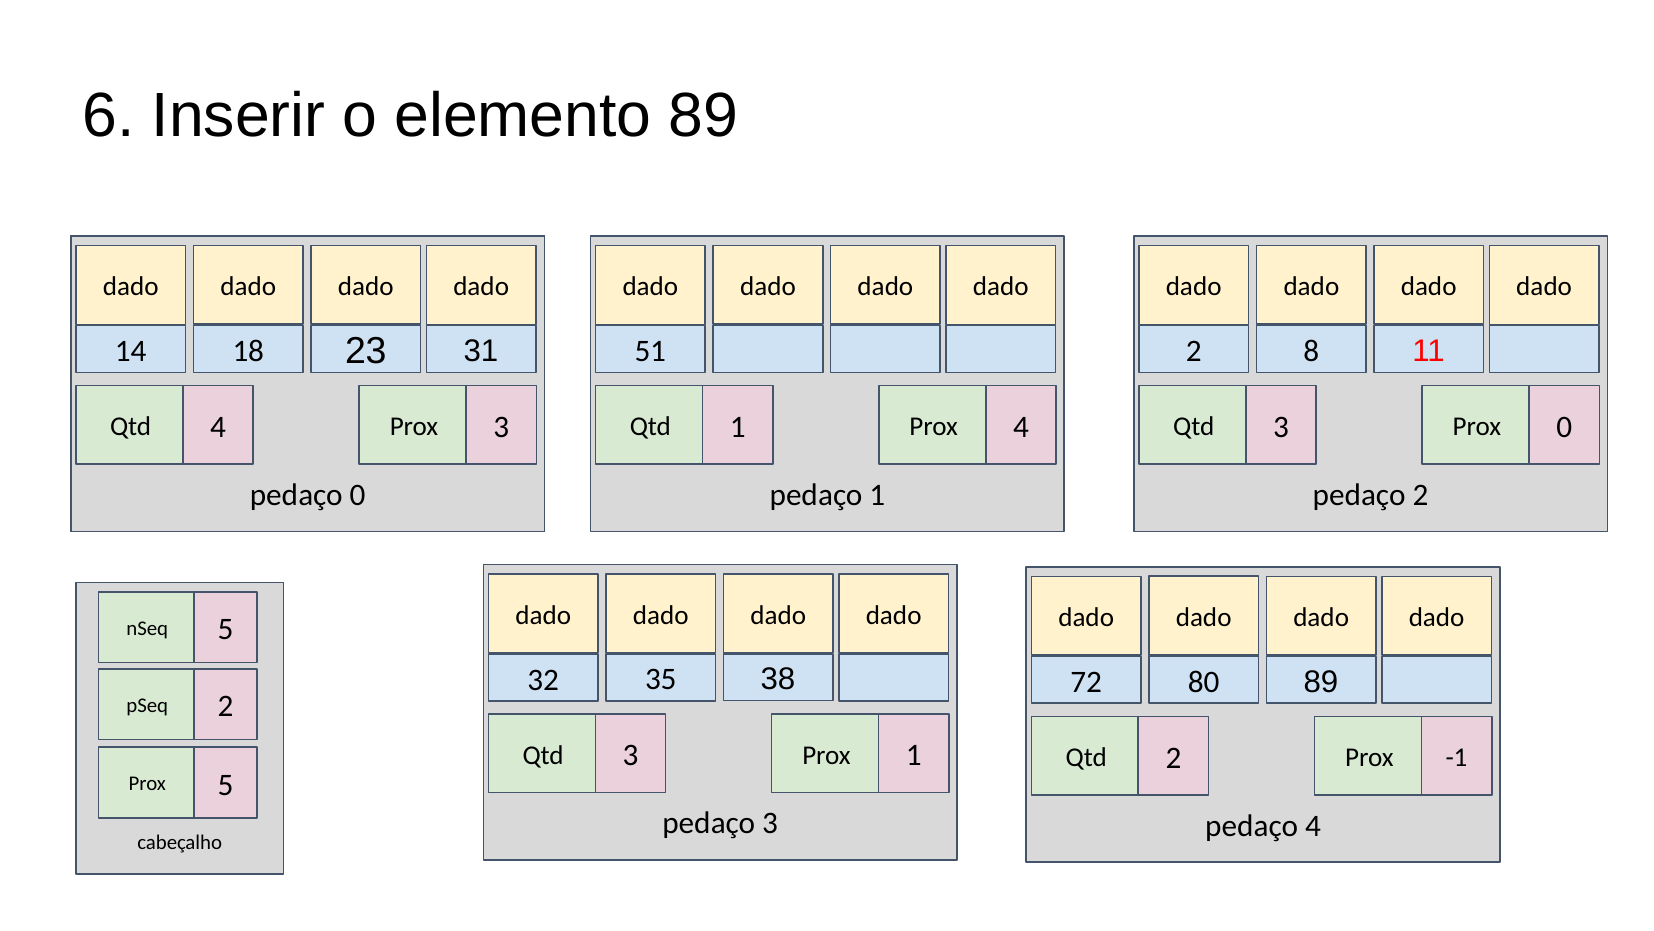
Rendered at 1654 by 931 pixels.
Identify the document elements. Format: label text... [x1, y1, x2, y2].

text_box dado [193, 245, 304, 325]
text_box [946, 325, 1056, 373]
text_box 31 [426, 325, 536, 373]
text_box -1 [1421, 716, 1492, 795]
text_box dado [713, 245, 823, 325]
text_box dado [1373, 245, 1484, 325]
text_box 0 [1529, 385, 1600, 465]
text_box dado [1031, 576, 1141, 656]
text_box pSeq [98, 668, 193, 740]
text_box 23 [310, 325, 421, 373]
text_box dado [310, 245, 421, 325]
text_box 89 [1266, 656, 1376, 704]
text_box dado [488, 574, 598, 653]
text_box 38 [723, 653, 833, 701]
text_box 1 [878, 713, 949, 793]
text_box Prox [878, 385, 985, 465]
text_box [1489, 325, 1599, 373]
text_box pedaço 4 [1026, 566, 1500, 863]
text_box 5 [193, 591, 257, 663]
text_box Prox [98, 747, 193, 818]
text_box 5 [193, 747, 257, 818]
text_box 2 [1138, 716, 1209, 795]
text_box pedaço 3 [483, 564, 957, 860]
text_box 72 [1031, 656, 1141, 704]
title 6. Inserir o elemento 89 [82, 37, 1571, 193]
text_box dado [830, 245, 941, 325]
text_box 11 [1373, 325, 1484, 373]
text_box Prox [771, 713, 878, 793]
text_box Prox [1314, 716, 1421, 795]
text_box dado [723, 574, 833, 653]
text_box 4 [182, 385, 254, 465]
text_box 1 [702, 385, 773, 465]
text_box dado [946, 245, 1056, 325]
text_box [713, 325, 823, 373]
text_box Qtd [1138, 385, 1245, 465]
text_box 18 [193, 325, 304, 373]
text_box pedaço 1 [590, 236, 1065, 532]
text_box 3 [595, 713, 666, 793]
text_box 8 [1256, 325, 1367, 373]
text_box dado [605, 573, 716, 653]
text_box dado [1148, 576, 1259, 655]
text_box dado [1266, 576, 1376, 655]
text_box 35 [605, 653, 716, 701]
text_box 4 [985, 385, 1057, 465]
text_box Prox [359, 385, 466, 465]
text_box nSeq [98, 591, 193, 663]
text_box dado [426, 245, 536, 325]
text_box Qtd [488, 713, 595, 793]
text_box Qtd [595, 385, 702, 465]
text_box dado [1256, 245, 1367, 325]
text_box 3 [1245, 385, 1317, 465]
text_box dado [1489, 245, 1599, 325]
text_box [1381, 656, 1492, 704]
text_box [838, 654, 949, 701]
text_box 80 [1148, 656, 1259, 704]
text_box pedaço 2 [1133, 236, 1608, 532]
text_box Qtd [1031, 716, 1138, 795]
text_box dado [595, 245, 706, 325]
text_box 3 [466, 385, 537, 465]
text_box dado [838, 574, 949, 653]
text_box Prox [1422, 385, 1529, 465]
text_box 2 [1138, 325, 1249, 373]
text_box 2 [193, 668, 257, 740]
text_box dado [75, 245, 186, 325]
text_box pedaço 0 [70, 236, 545, 532]
text_box dado [1381, 576, 1492, 656]
text_box dado [1138, 245, 1249, 325]
text_box 32 [488, 654, 598, 701]
text_box 14 [75, 325, 186, 373]
text_box 51 [595, 325, 706, 373]
text_box cabeçalho [76, 582, 284, 875]
text_box [830, 325, 941, 373]
text_box Qtd [75, 385, 182, 465]
